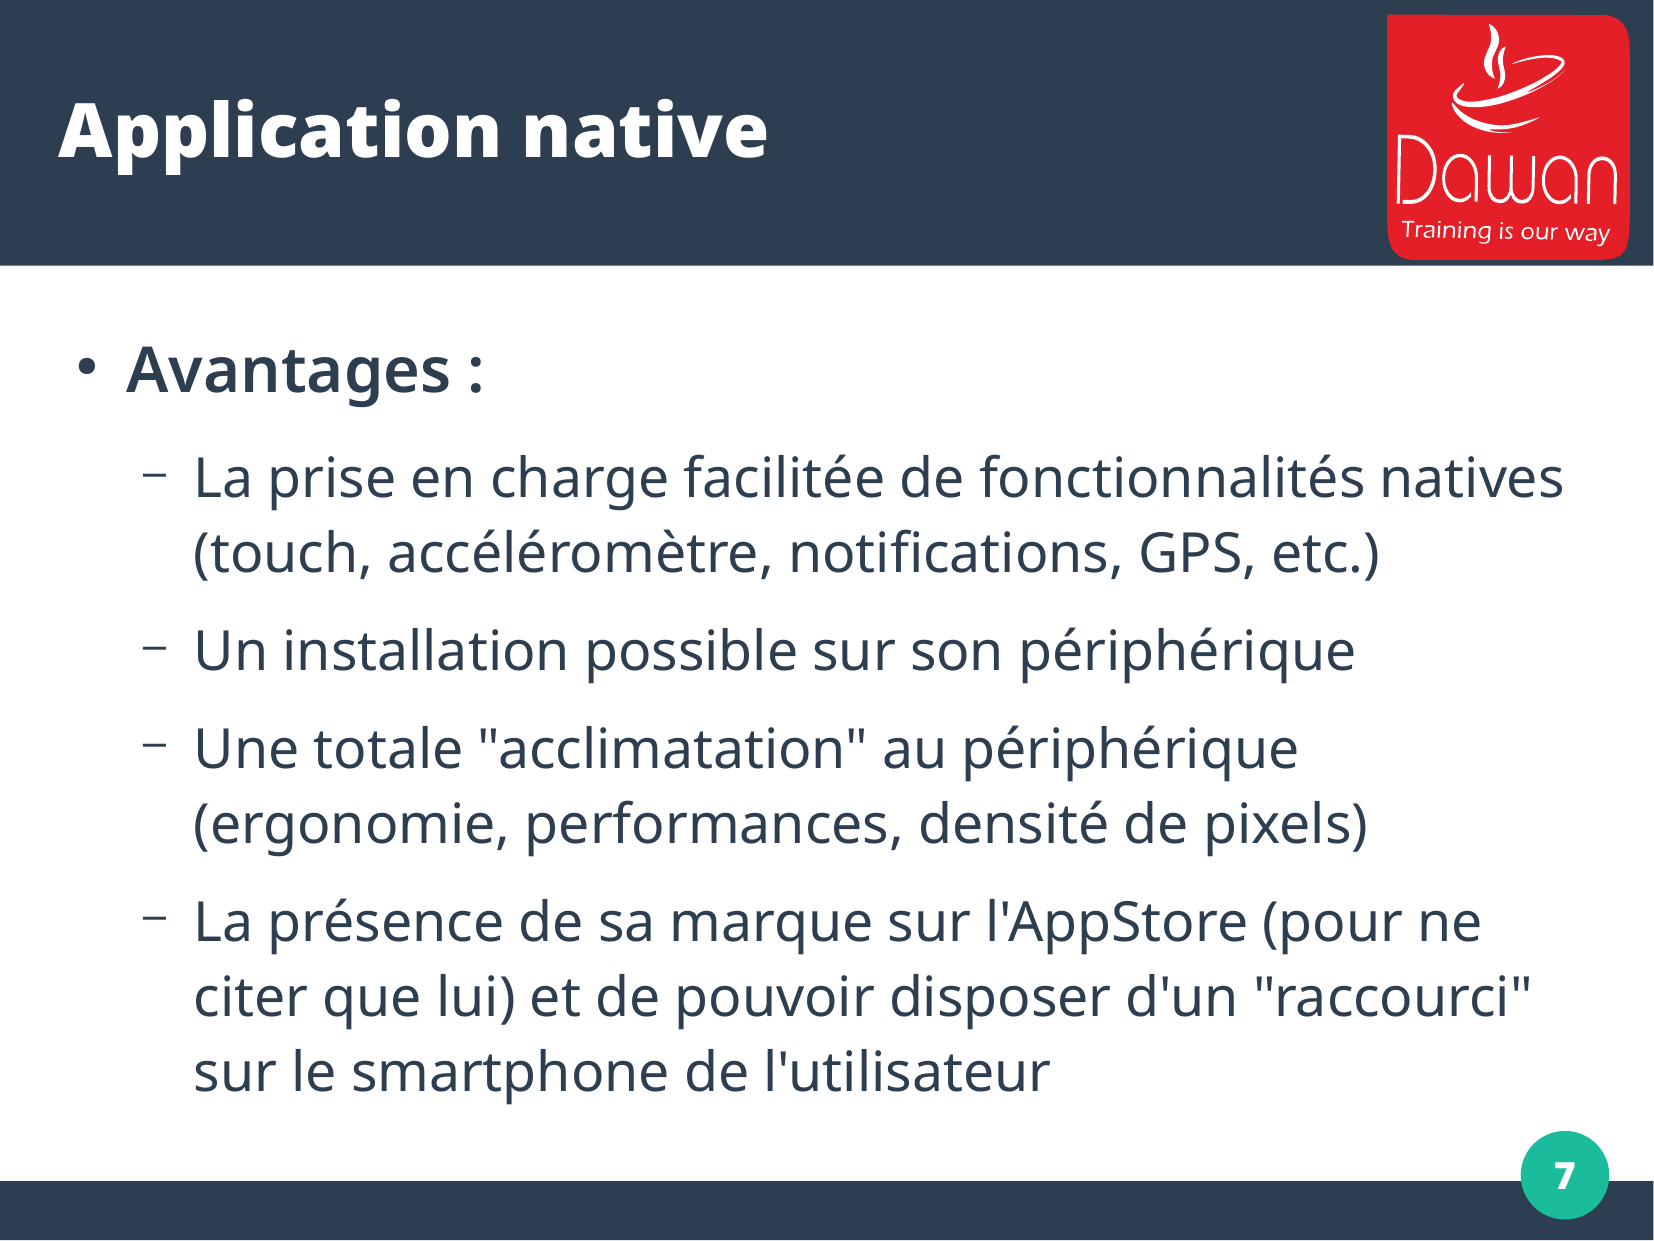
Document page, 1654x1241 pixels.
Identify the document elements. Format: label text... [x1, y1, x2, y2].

title Application native [59, 49, 1387, 207]
list Avantages : La prise en charge facilitée de fonctionnalités natives (touch, accéléromètre, notifications, GPS, etc.) Un installation possible sur son périphérique Une totale "acclimatation" au périphérique (ergonomie, performances, densité de pixels) La présence de sa marque sur l'AppStore (pour ne citer que lui) et de pouvoir disposer d'un "raccourci" sur le smartphone de l'utilisateur [59, 324, 1595, 1152]
picture [1387, 14, 1630, 260]
